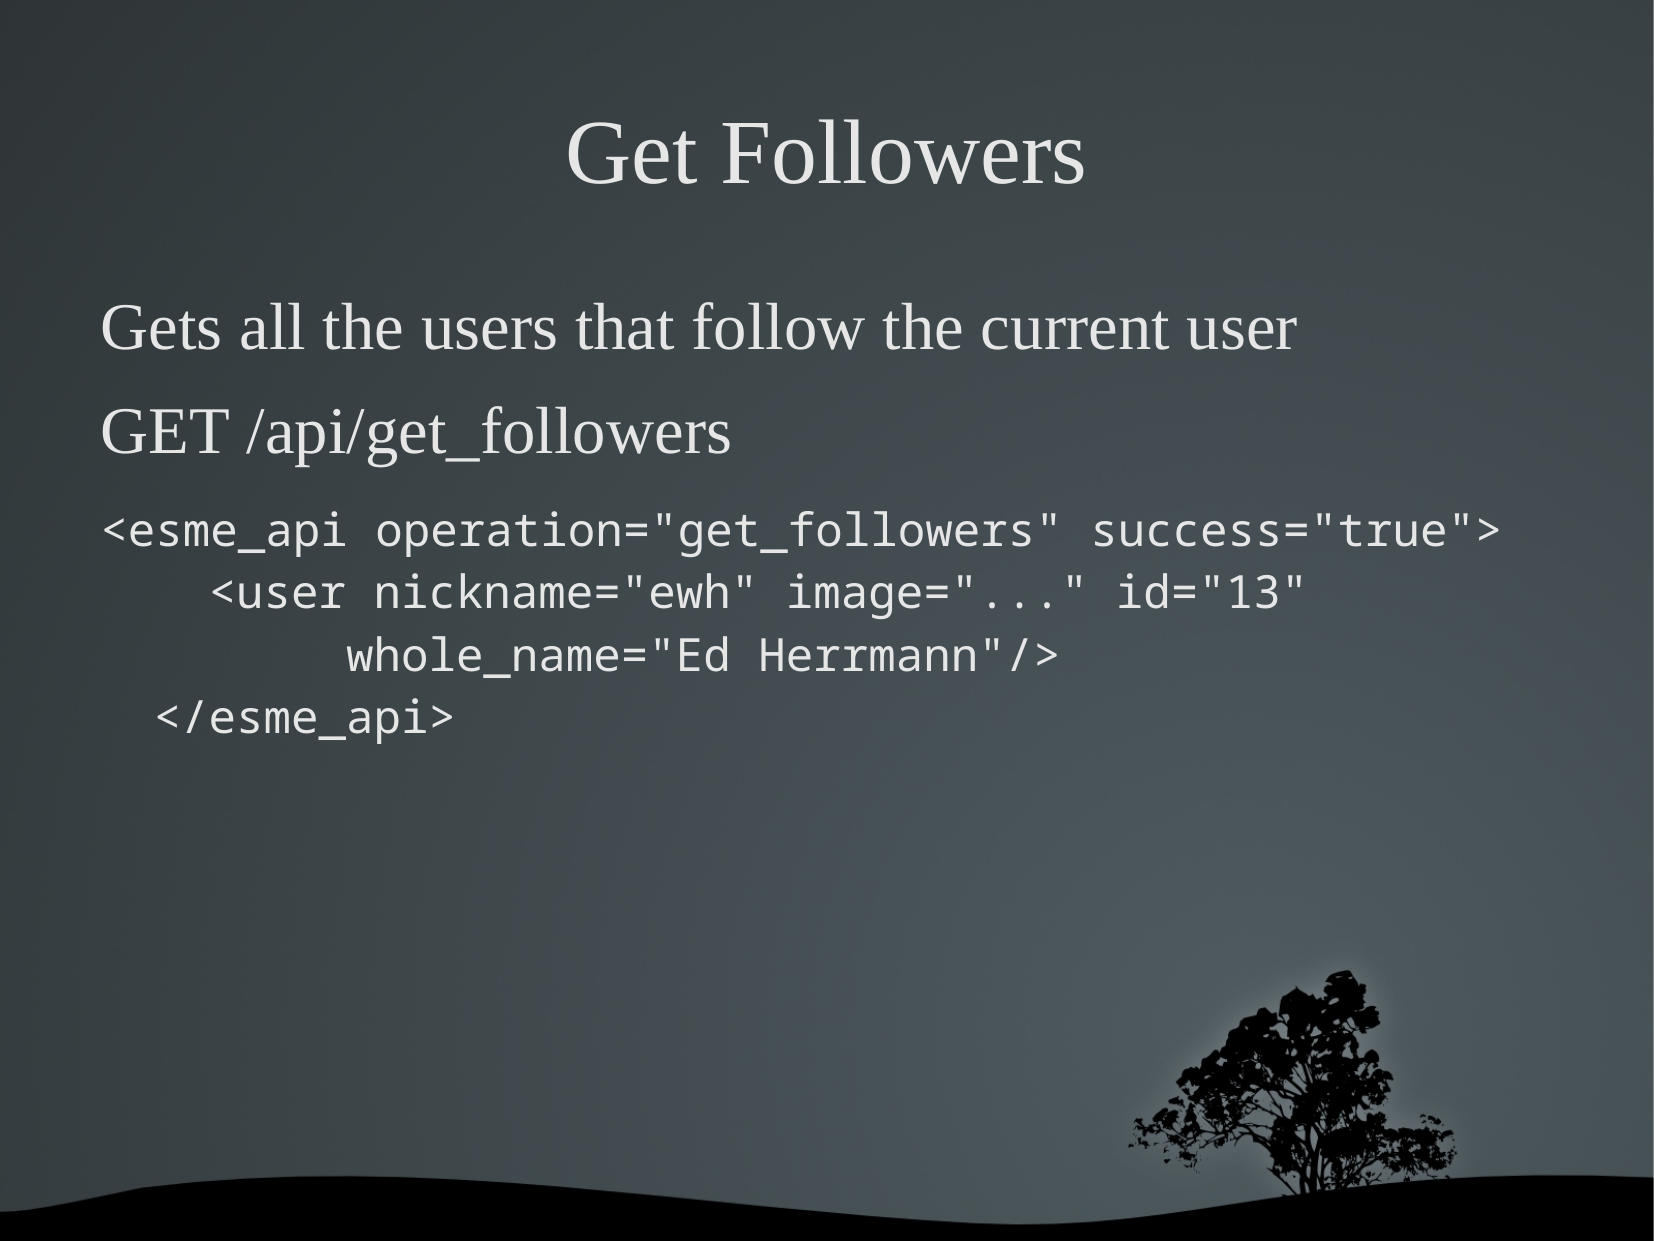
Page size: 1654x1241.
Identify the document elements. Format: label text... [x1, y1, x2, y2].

title Get Followers [82, 56, 1571, 250]
picture [0, 0, 1654, 1241]
list Gets all the users that follow the current user GET /api/get_followers <esme_api operation="get_followers" success="true"> <user nickname="ewh" image="..." id="13" whole_name="Ed Herrmann"/> </esme_api> [82, 290, 1571, 1094]
